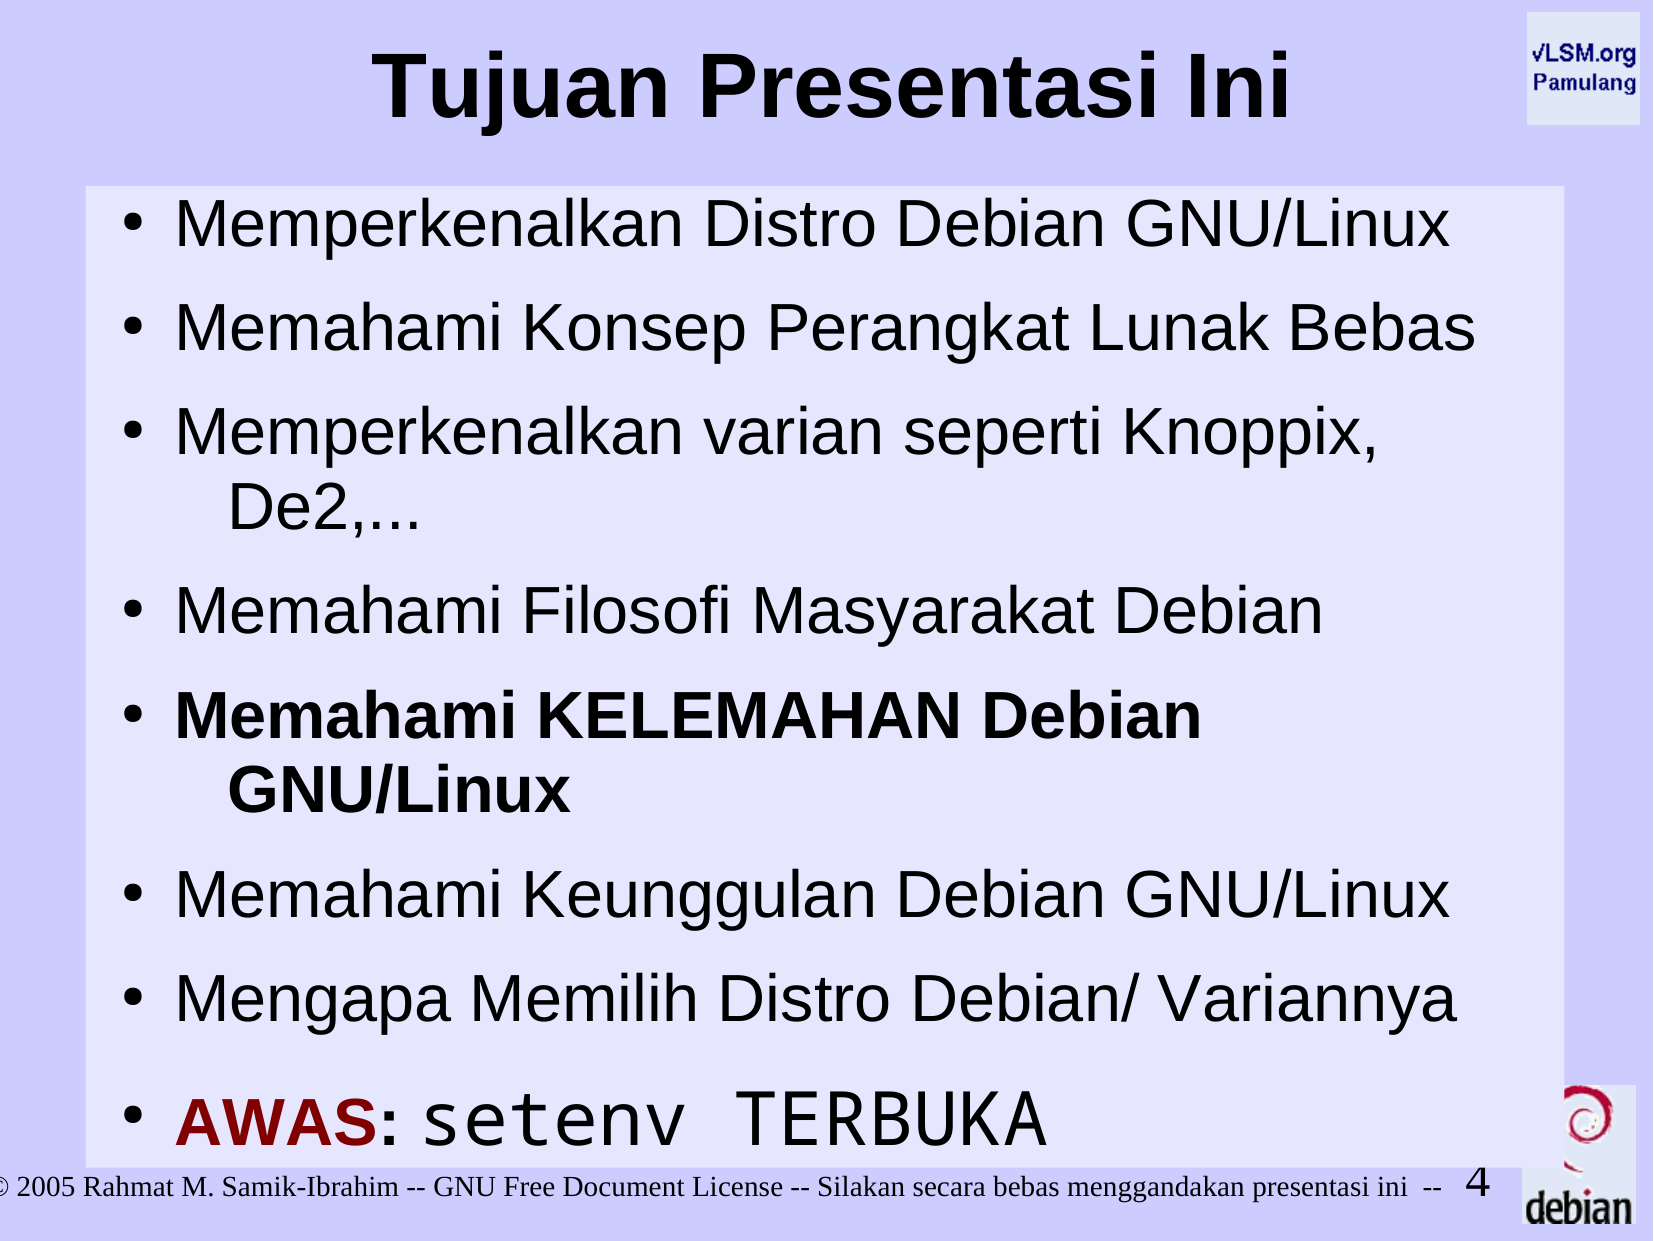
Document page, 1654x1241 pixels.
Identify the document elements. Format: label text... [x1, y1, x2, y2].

picture [1527, 12, 1640, 125]
title Tujuan Presentasi Ini [40, 31, 1625, 142]
picture [1522, 1085, 1636, 1224]
list Memperkenalkan Distro Debian GNU/Linux Memahami Konsep Perangkat Lunak Bebas Memperkenalkan varian seperti Knoppix, De2,... Memahami Filosofi Masyarakat Debian Memahami KELEMAHAN Debian GNU/Linux Memahami Keunggulan Debian GNU/Linux Mengapa Memilih Distro Debian/ Variannya AWAS: setenv TERBUKA [85, 185, 1565, 1076]
